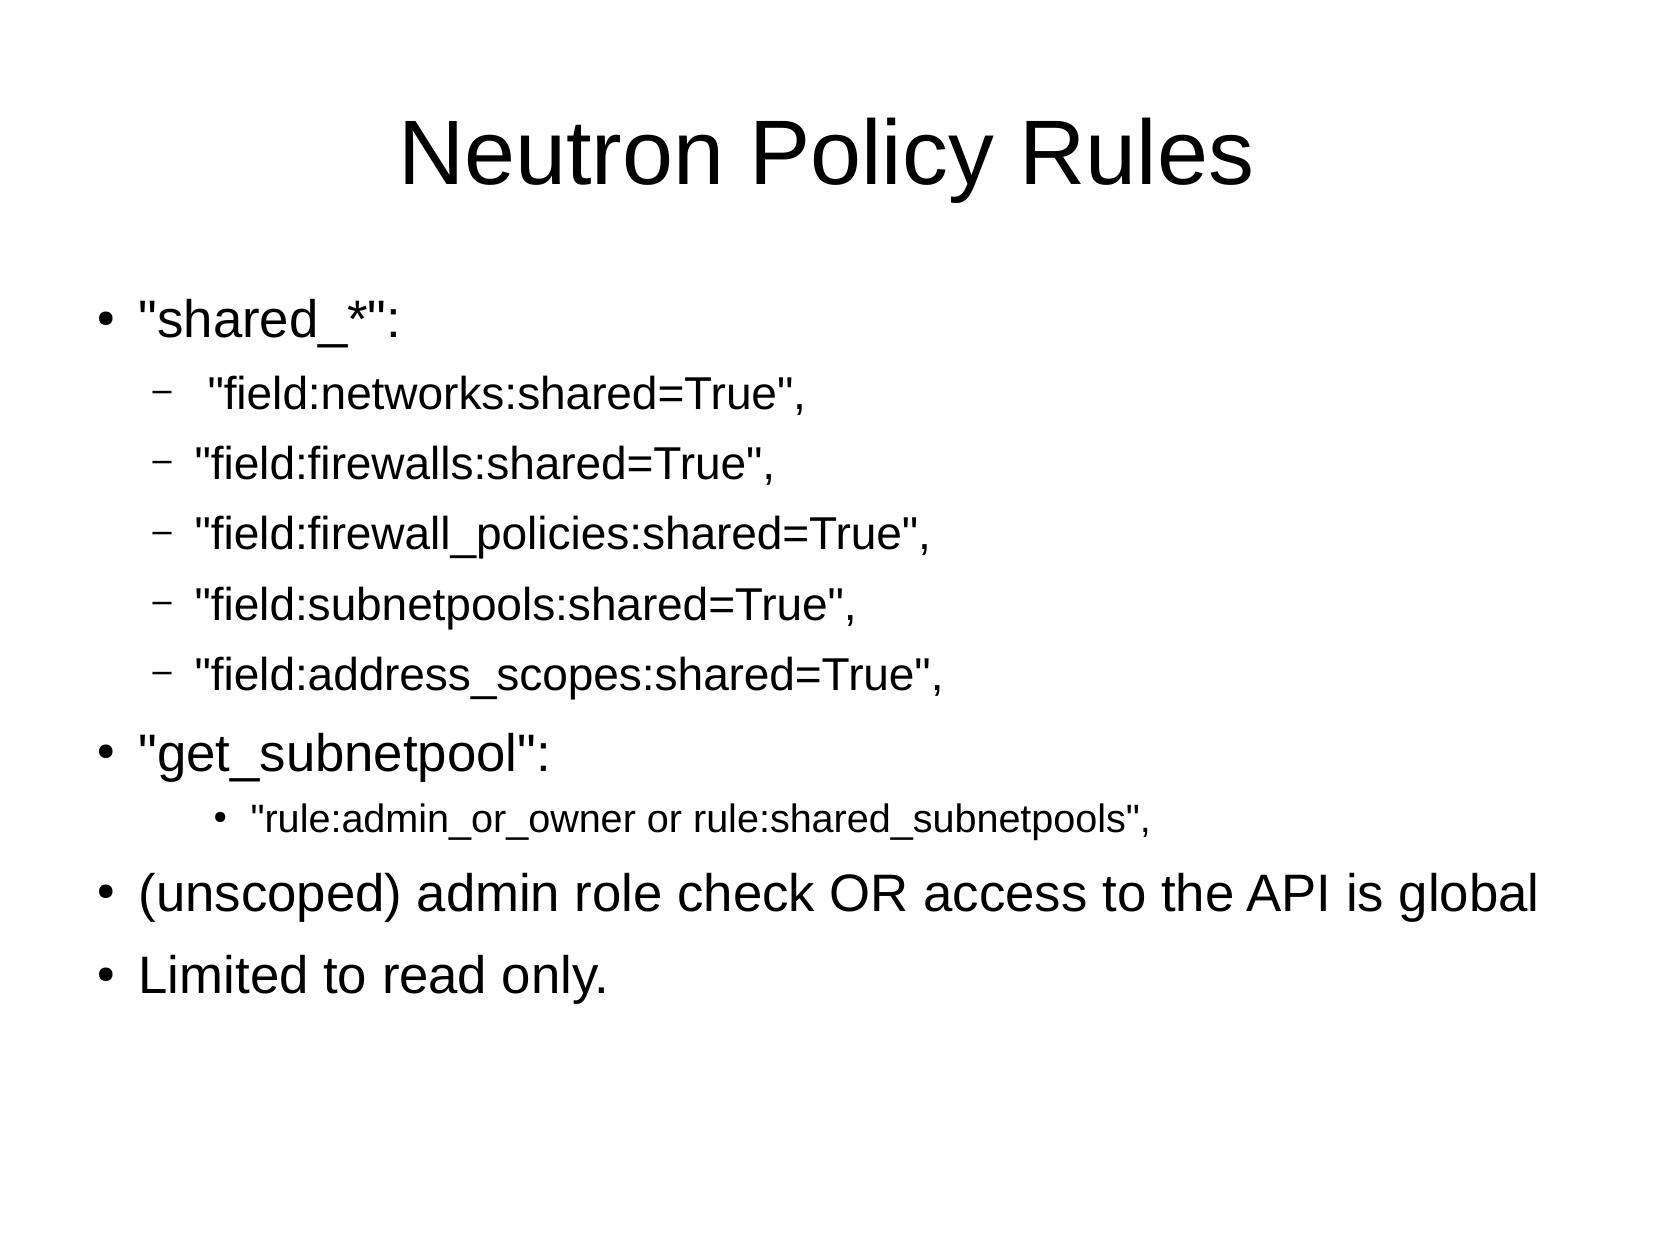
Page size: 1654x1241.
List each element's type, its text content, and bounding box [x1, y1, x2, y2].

list "shared_*": "field:networks:shared=True", "field:firewalls:shared=True", "field:firewall_policies:shared=True", "field:subnetpools:shared=True", "field:address_scopes:shared=True", "get_subnetpool": "rule:admin_or_owner or rule:shared_subnetpools", (unscoped) admin role check OR access to the API is global Limited to read only. [82, 290, 1571, 1010]
title Neutron Policy Rules [82, 49, 1571, 257]
